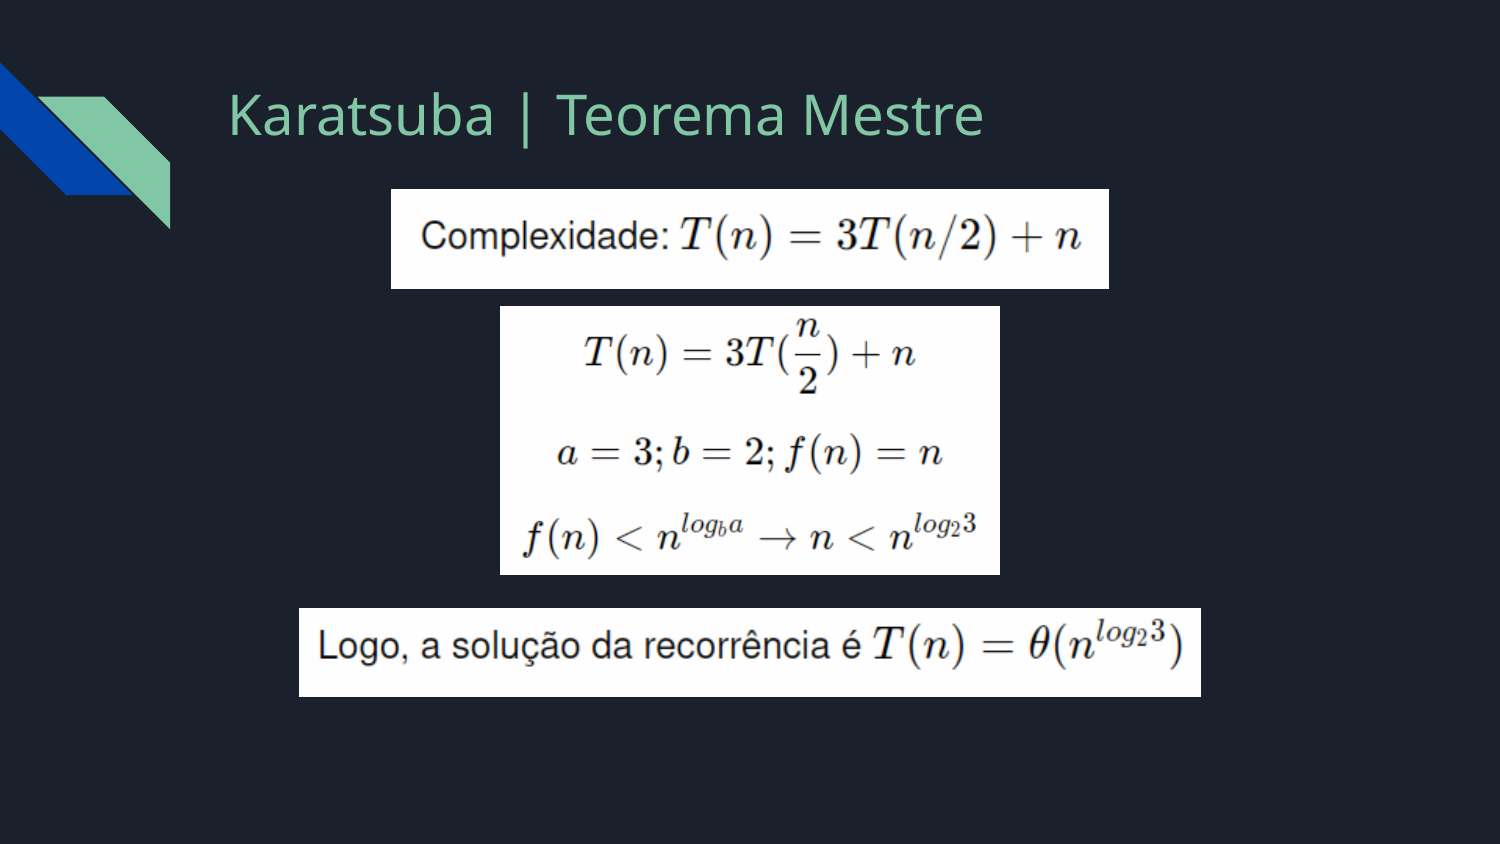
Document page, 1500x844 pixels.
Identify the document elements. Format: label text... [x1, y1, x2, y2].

picture [500, 306, 1000, 575]
picture [391, 189, 1109, 289]
picture [299, 608, 1201, 697]
title Karatsuba | Teorema Mestre [212, 64, 1368, 215]
